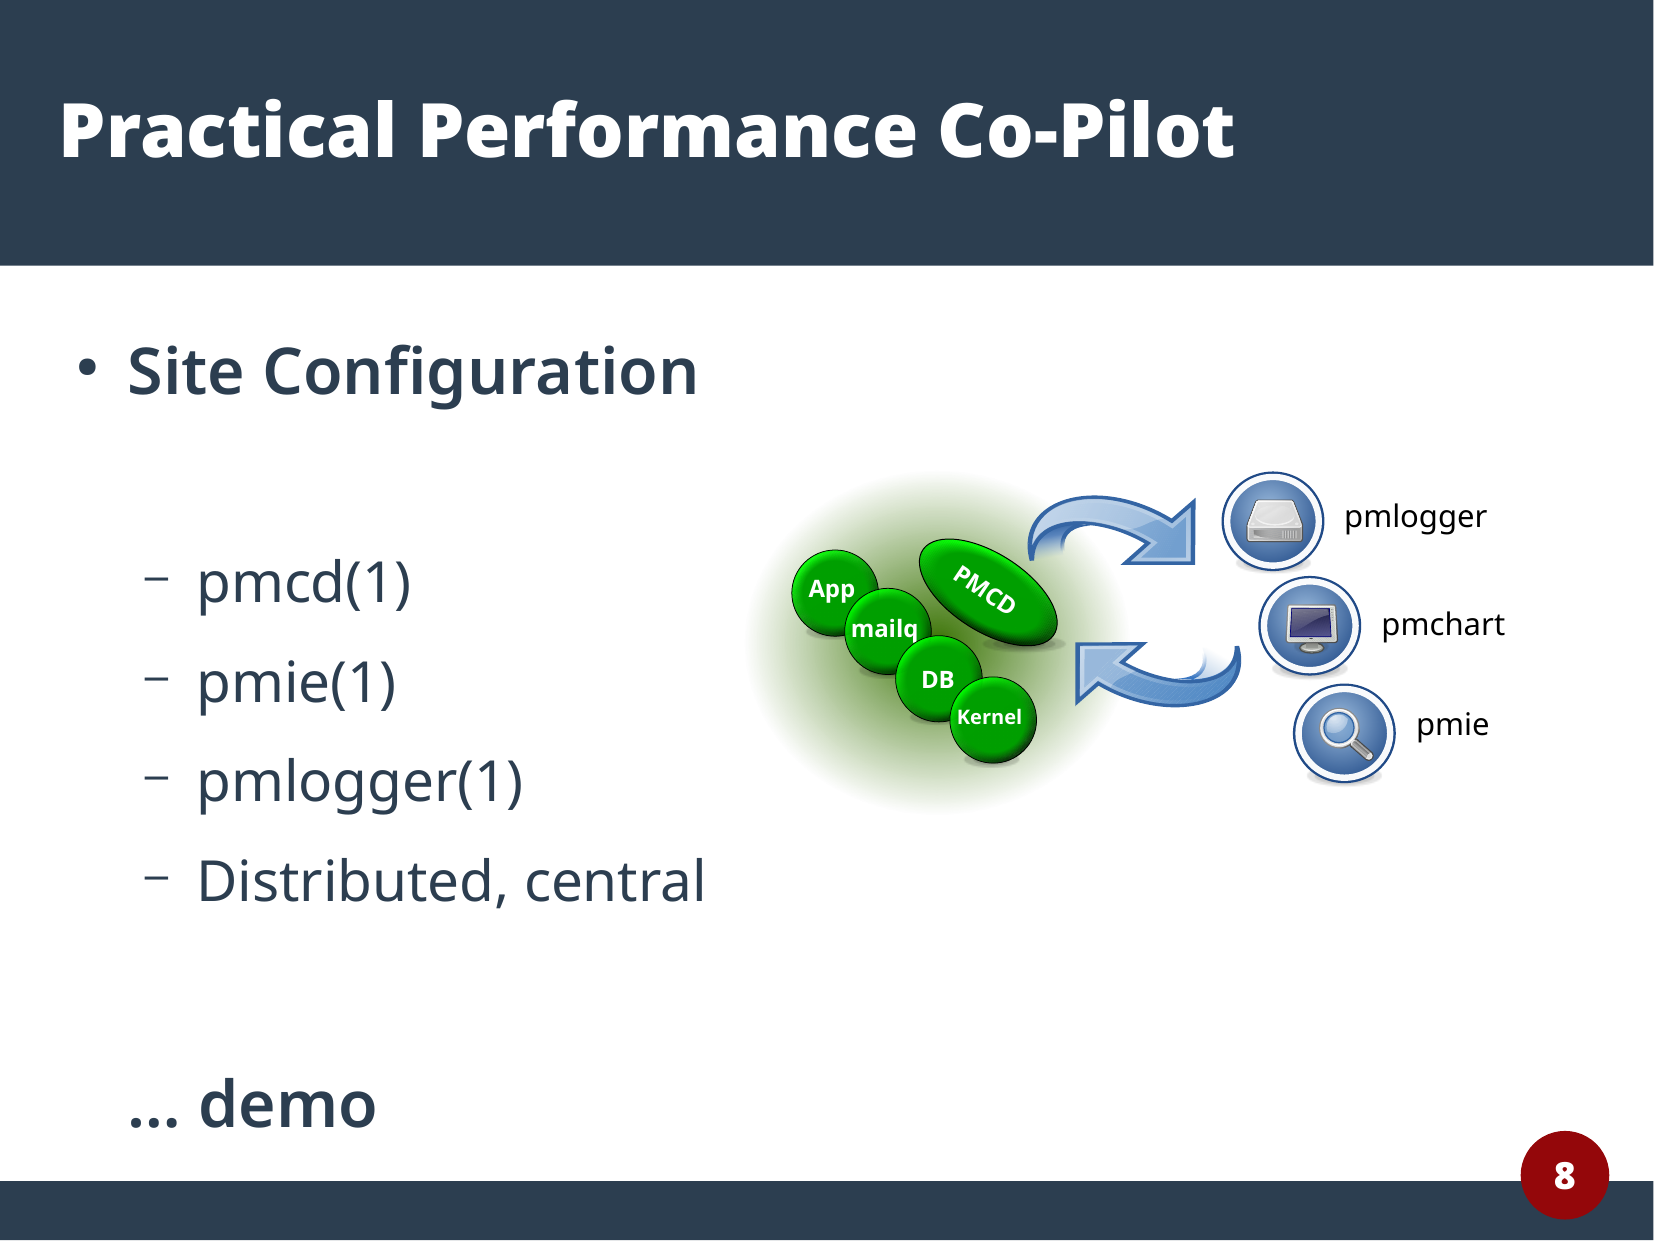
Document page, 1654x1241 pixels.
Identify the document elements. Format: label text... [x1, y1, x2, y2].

title Practical Performance Co-Pilot [59, 49, 1595, 207]
list Site Configuration pmcd(1) pmie(1) pmlogger(1) Distributed, central … demo [59, 324, 1595, 1152]
picture [744, 401, 1515, 884]
